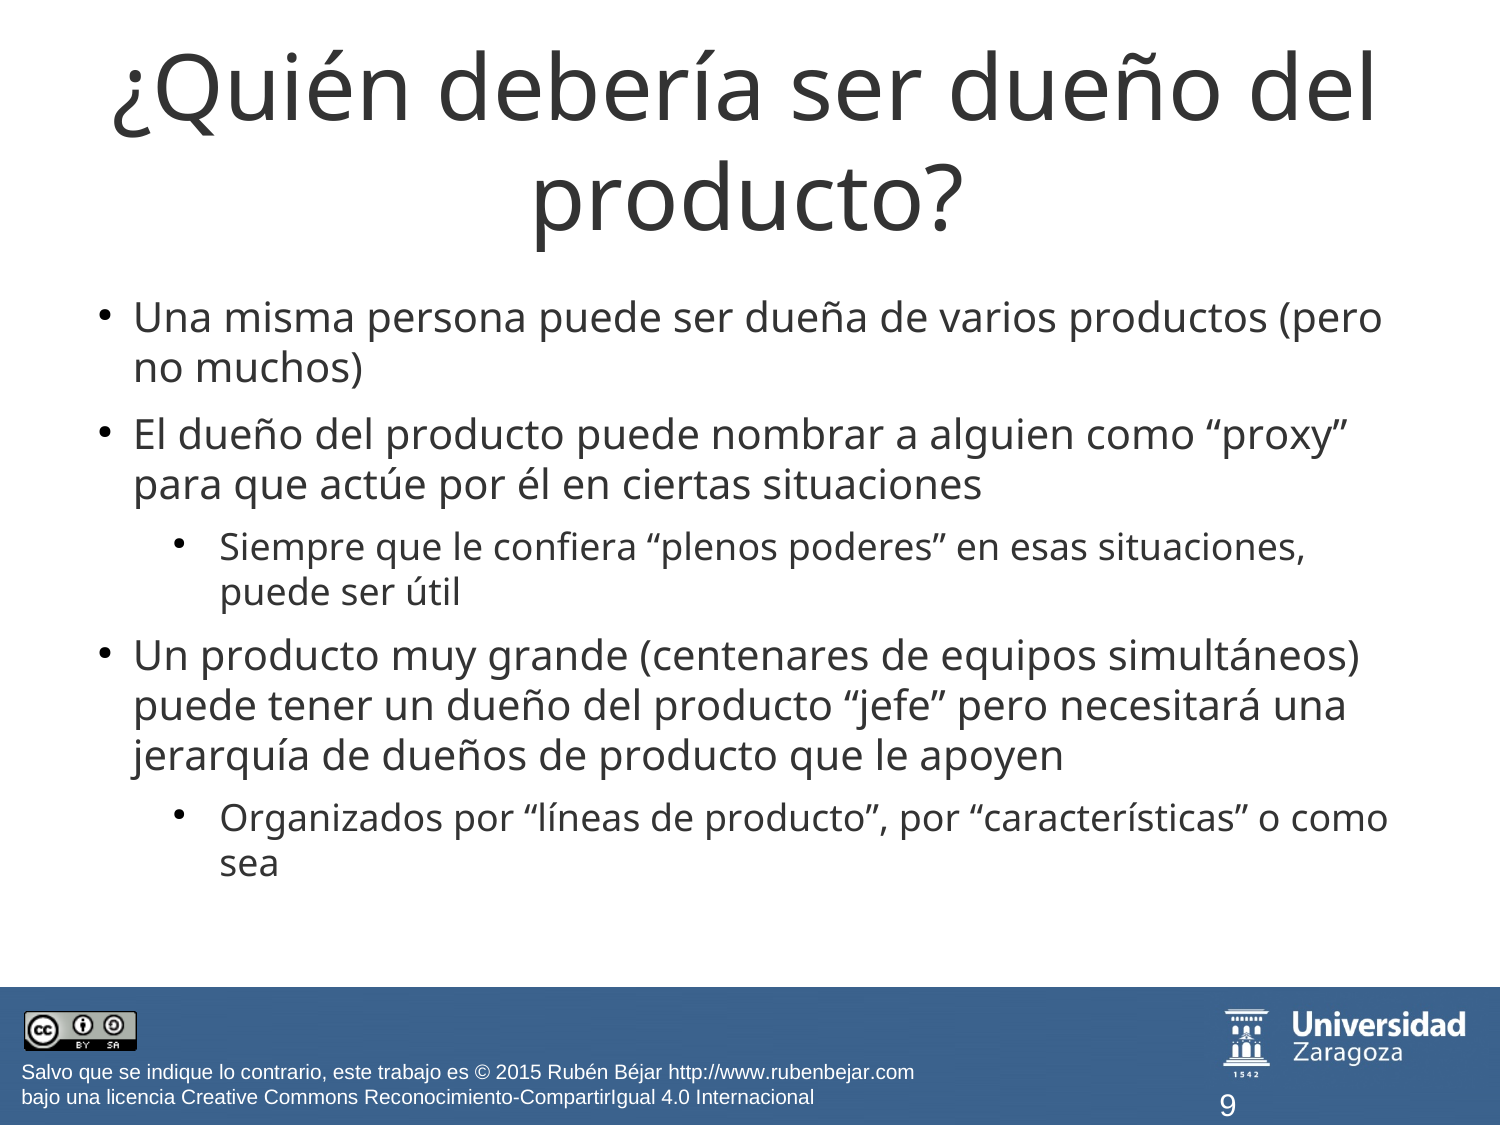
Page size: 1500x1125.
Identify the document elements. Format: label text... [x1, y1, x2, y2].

list Una misma persona puede ser dueña de varios productos (pero no muchos) El dueño del producto puede nombrar a alguien como “proxy” para que actúe por él en ciertas situaciones Siempre que le confiera “plenos poderes” en esas situaciones, puede ser útil Un producto muy grande (centenares de equipos simultáneos) puede tener un dueño del producto “jefe” pero necesitará una jerarquía de dueños de producto que le apoyen Organizados por “líneas de producto”, por “características” o como sea [82, 283, 1418, 957]
title ¿Quién debería ser dueño del producto? [74, 21, 1420, 257]
picture [0, 987, 1500, 1125]
